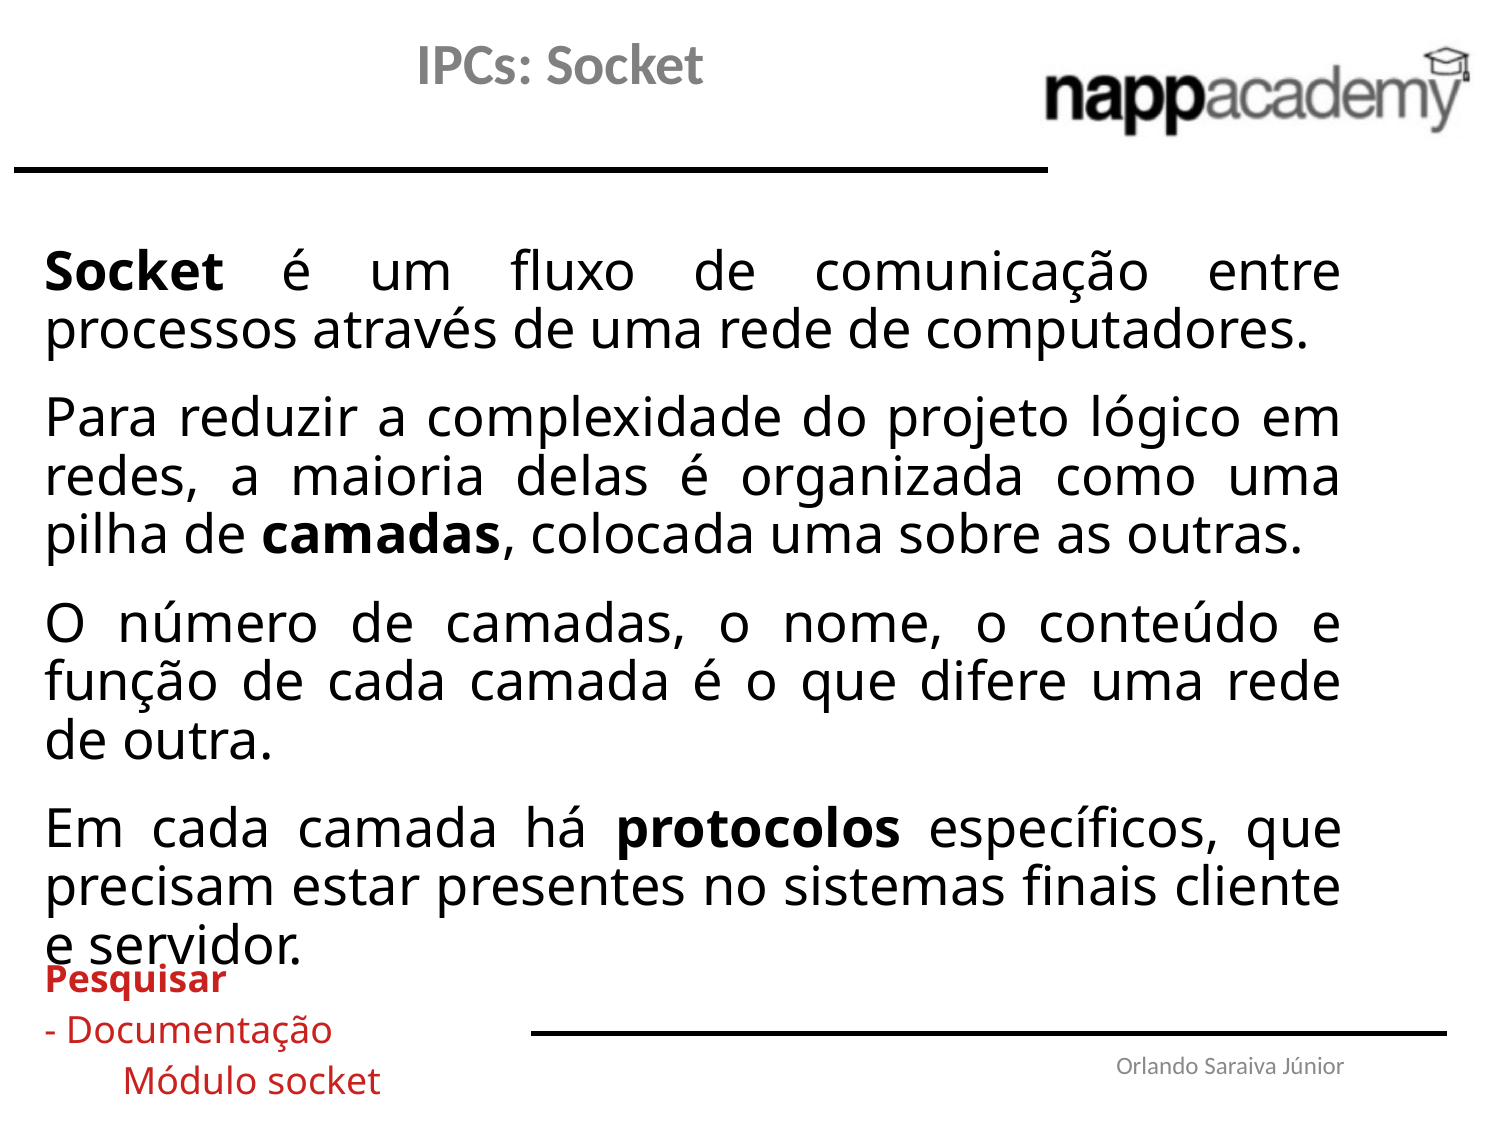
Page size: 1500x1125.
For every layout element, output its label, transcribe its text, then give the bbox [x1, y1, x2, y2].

text_box Pesquisar - Documentação Módulo socket [29, 945, 621, 1125]
list Socket é um fluxo de comunicação entre processos através de uma rede de computadores. Para reduzir a complexidade do projeto lógico em redes, a maioria delas é organizada como uma pilha de camadas, colocada uma sobre as outras. O número de camadas, o nome, o conteúdo e função de cada camada é o que difere uma rede de outra. Em cada camada há protocolos específicos, que precisam estar presentes no sistemas finais cliente e servidor. [29, 236, 1359, 1034]
picture [1039, 17, 1477, 148]
title IPCs: Socket [29, 19, 1093, 207]
